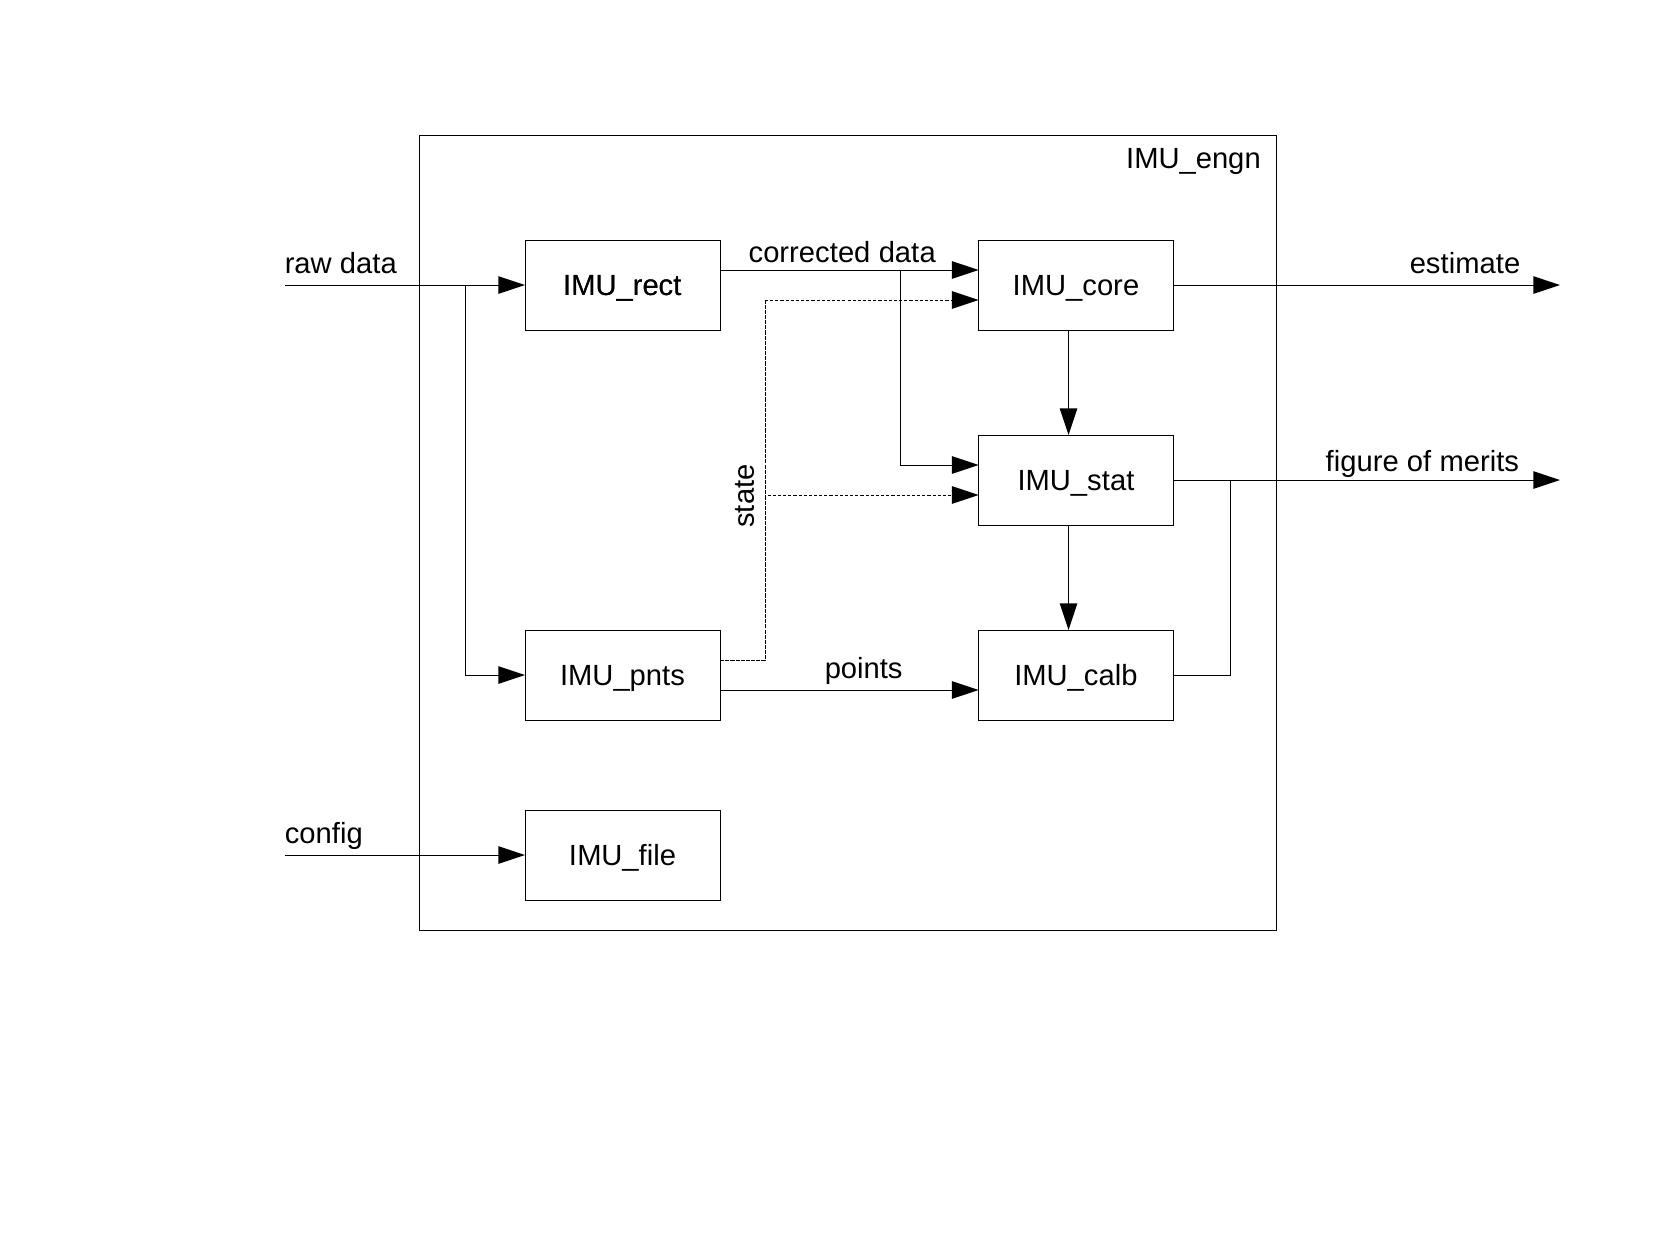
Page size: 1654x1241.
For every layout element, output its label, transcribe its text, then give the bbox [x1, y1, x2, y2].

text_box IMU_calb [978, 630, 1174, 721]
text_box estimate [1395, 240, 1538, 288]
text_box figure of merits [1310, 437, 1535, 486]
text_box IMU_file [525, 810, 721, 901]
text_box raw data [270, 240, 413, 288]
text_box IMU_pnts [525, 630, 721, 721]
text_box IMU_rect [525, 240, 721, 331]
text_box IMU_core [978, 240, 1174, 331]
text_box state [720, 449, 768, 543]
text_box config [270, 810, 413, 858]
text_box IMU_stat [978, 435, 1174, 526]
text_box points [810, 645, 918, 693]
text_box corrected data [733, 228, 951, 276]
text_box IMU_engn [1111, 135, 1277, 183]
